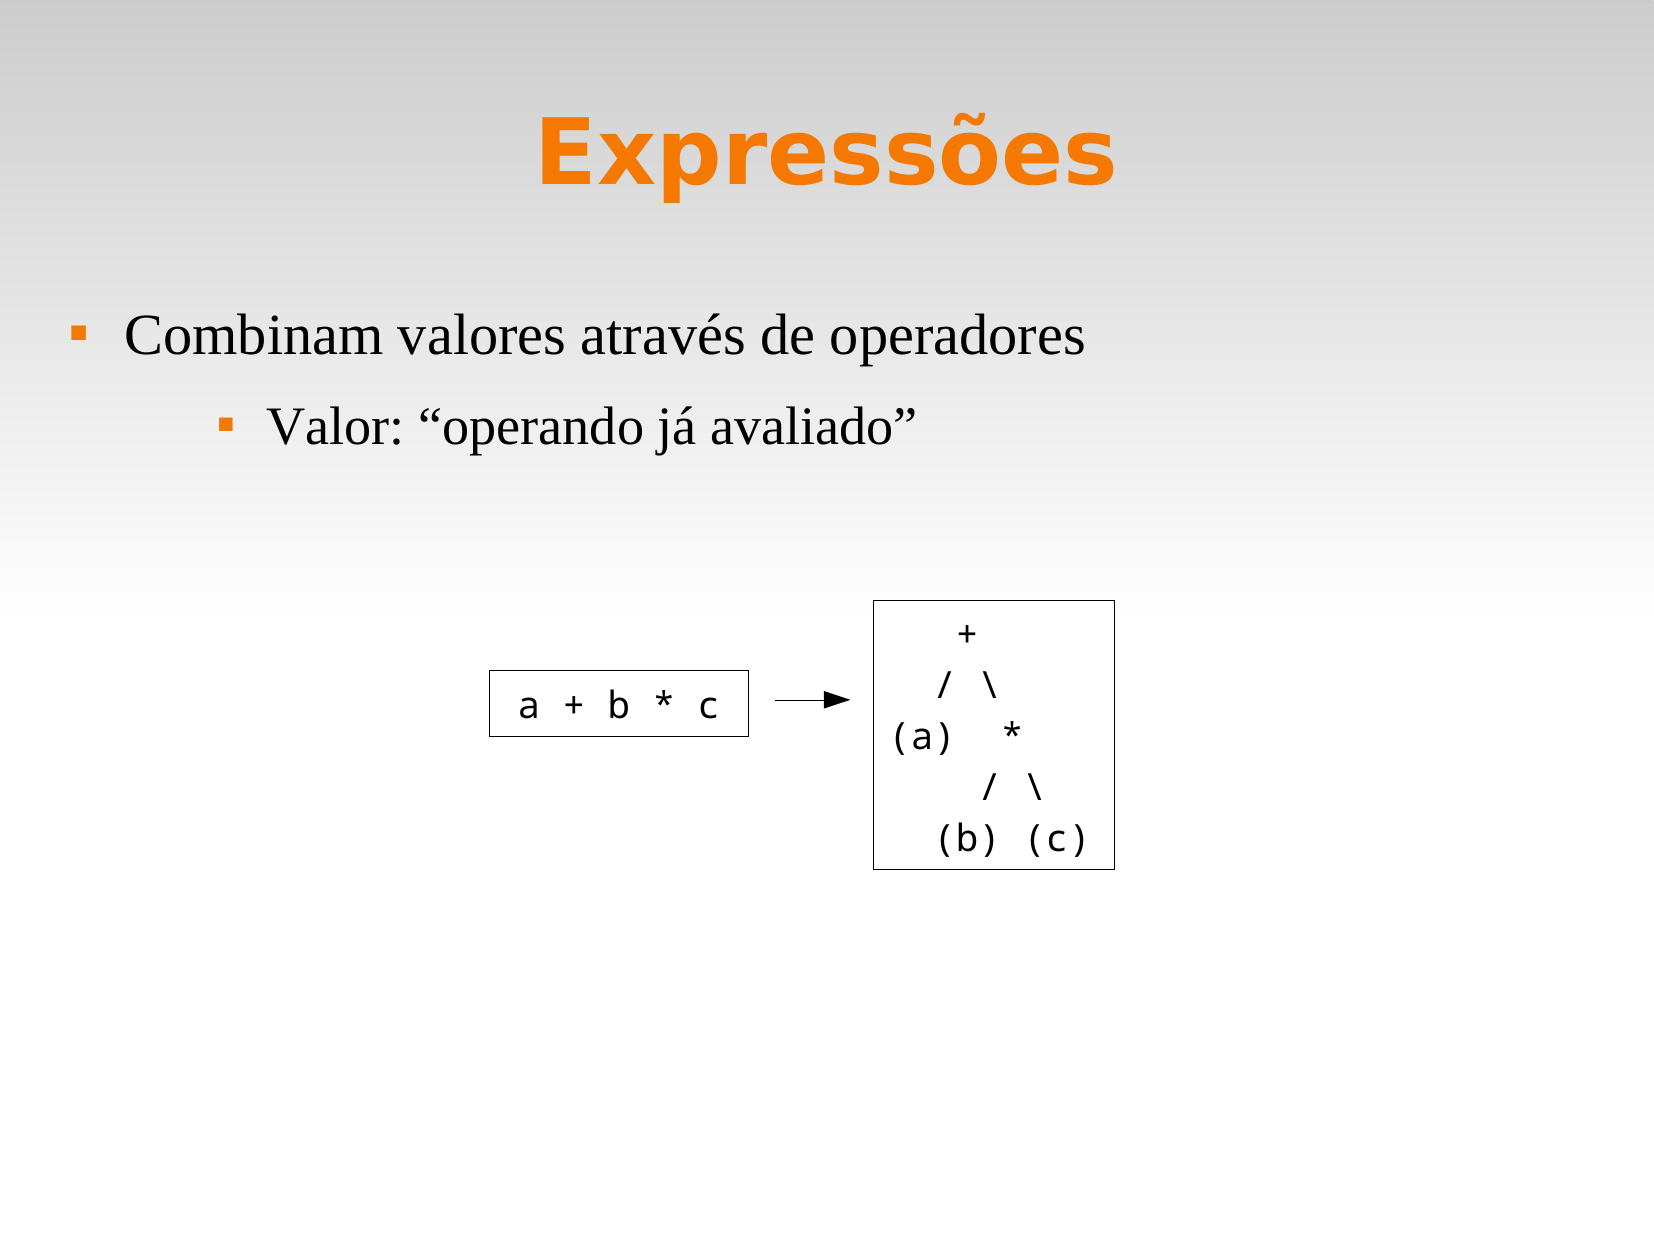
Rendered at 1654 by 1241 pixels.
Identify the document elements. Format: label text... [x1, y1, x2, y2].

list Combinam valores através de operadores Valor: “operando já avaliado” [0, 302, 1576, 1121]
title Expressões [82, 49, 1571, 257]
text_box + / \ (a) * / \ (b) (c) [873, 600, 1115, 833]
text_box a + b * c [489, 670, 749, 734]
